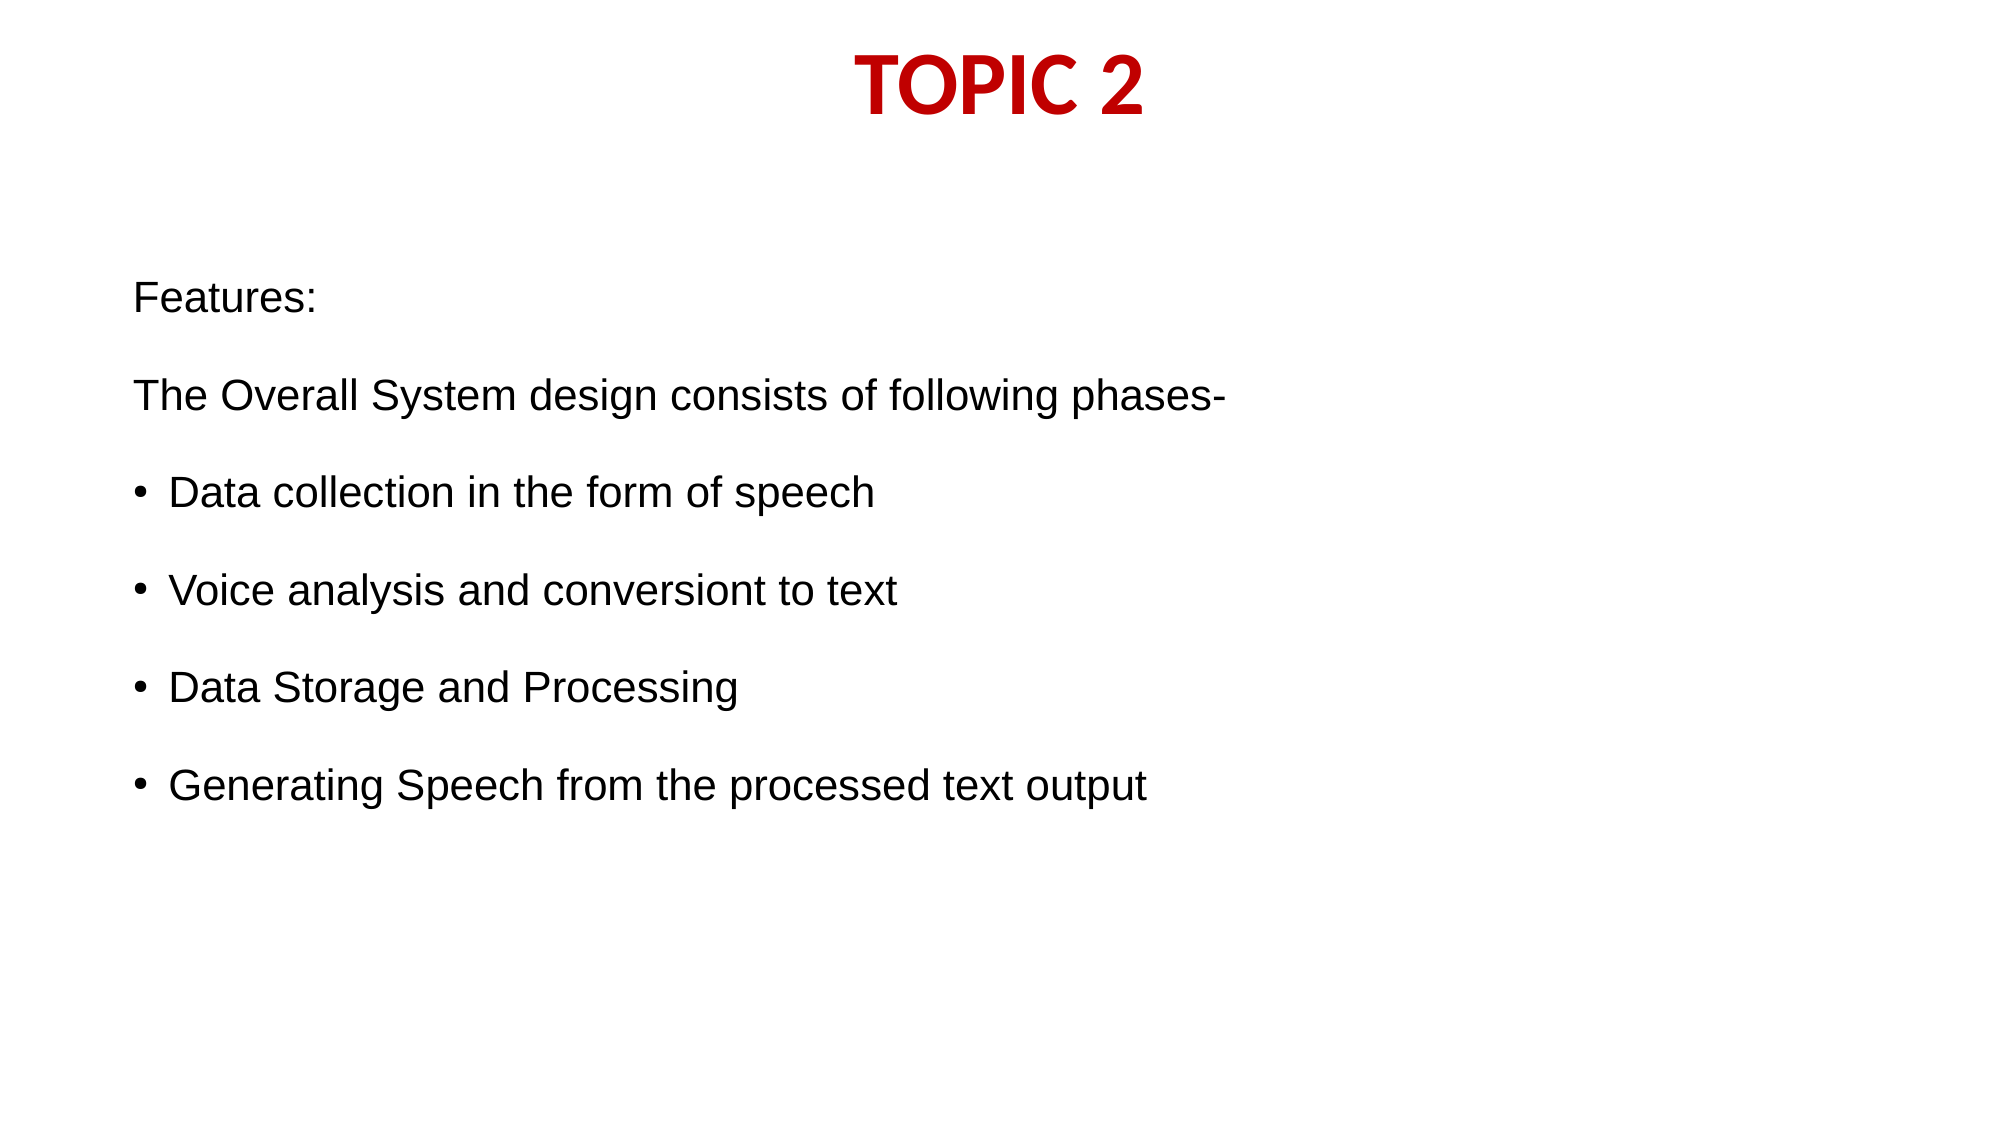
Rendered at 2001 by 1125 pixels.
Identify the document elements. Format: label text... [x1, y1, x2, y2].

title TOPIC 2 [137, 28, 1863, 143]
text_box Features: The Overall System design consists of following phases- Data collection in the form of speech Voice analysis and conversiont to text Data Storage and Processing Generating Speech from the processed text output [118, 265, 1243, 819]
